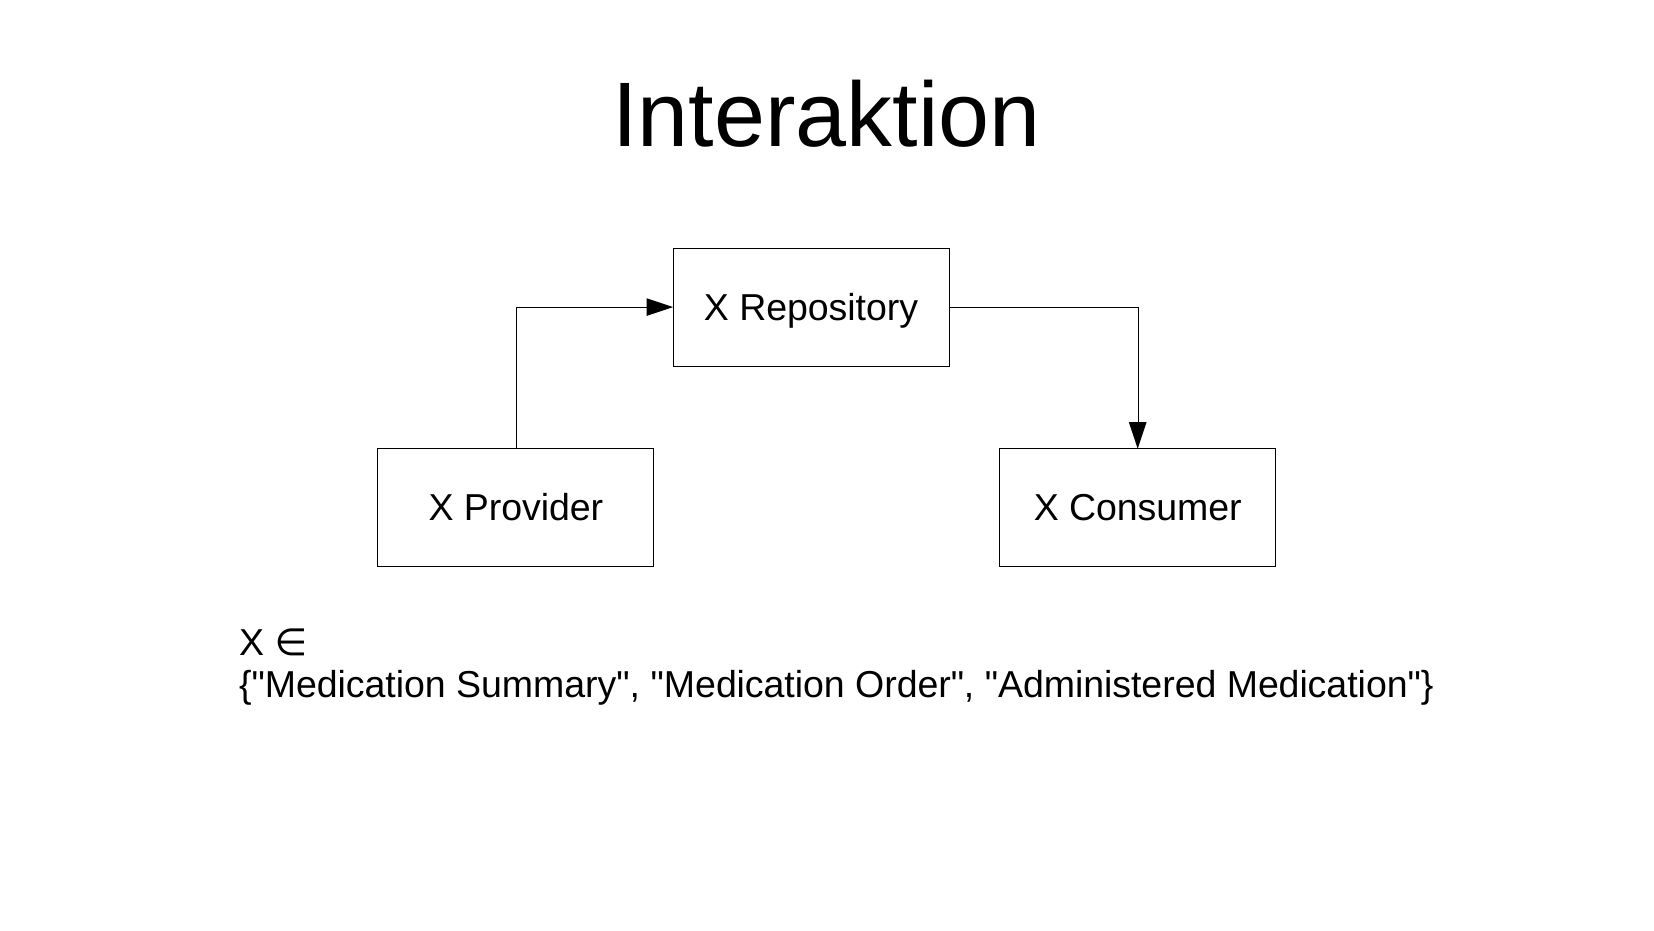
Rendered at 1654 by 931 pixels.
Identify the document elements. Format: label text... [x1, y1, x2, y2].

text_box X Consumer [999, 448, 1276, 567]
title Interaktion [82, 37, 1571, 193]
text_box X Repository [673, 248, 950, 367]
text_box X ∈ {"Medication Summary", "Medication Order", "Administered Medication"} [224, 614, 1489, 713]
text_box X Provider [377, 448, 654, 567]
